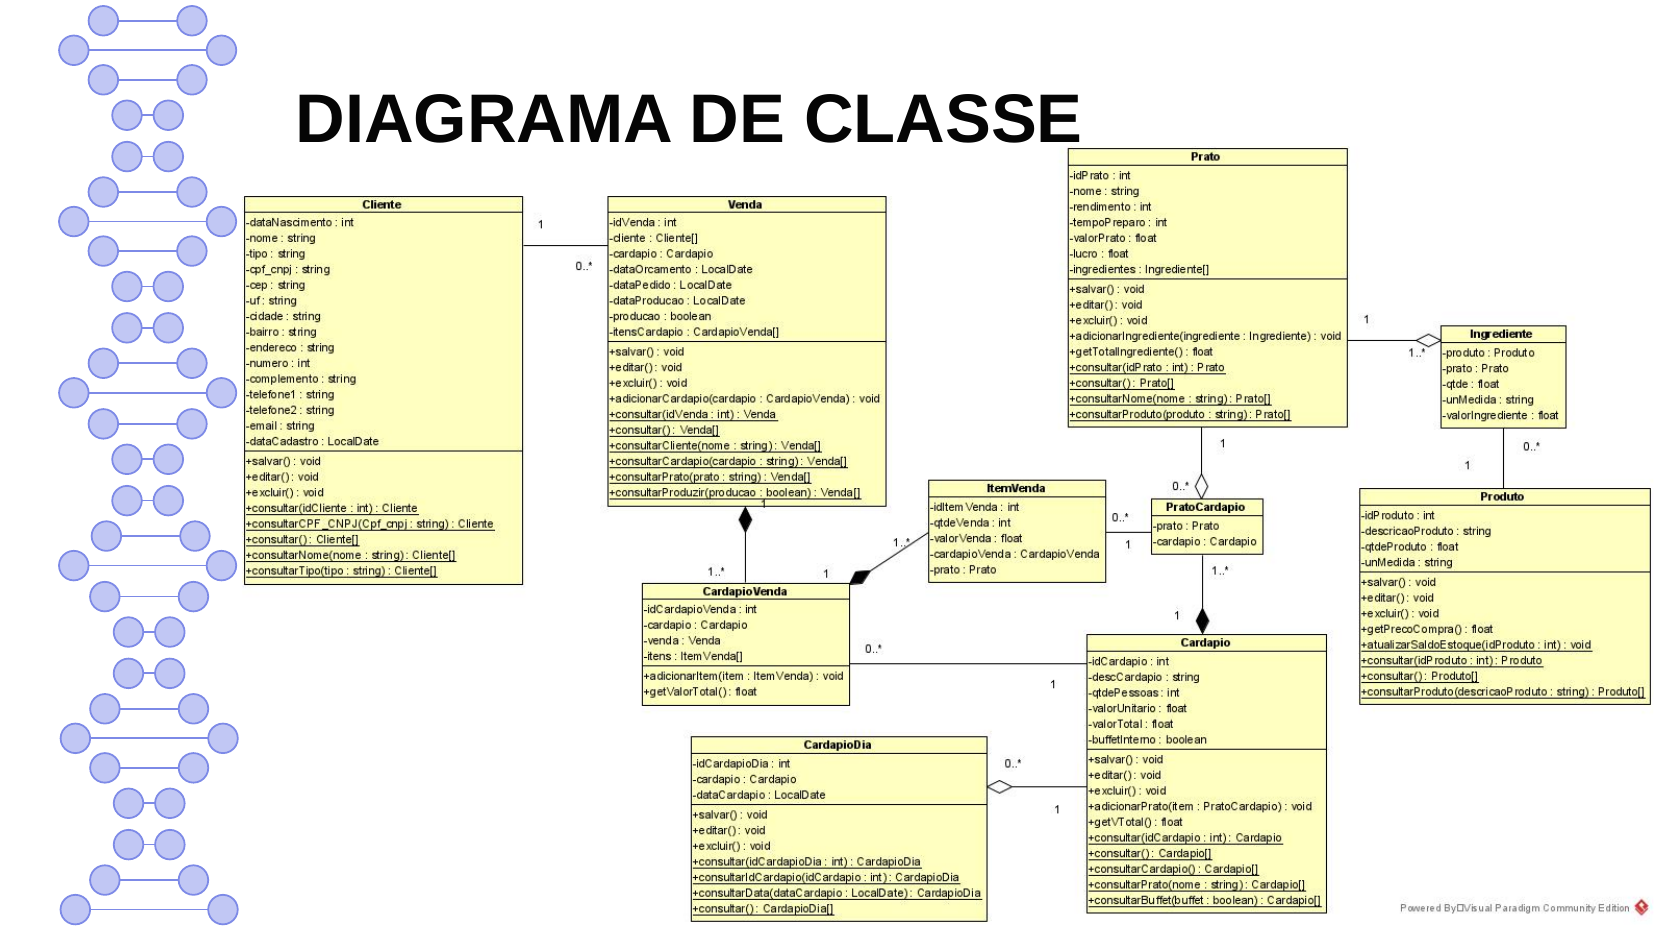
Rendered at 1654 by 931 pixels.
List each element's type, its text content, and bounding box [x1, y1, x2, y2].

title Diagrama de classe [295, 65, 1583, 146]
picture [242, 146, 1654, 925]
